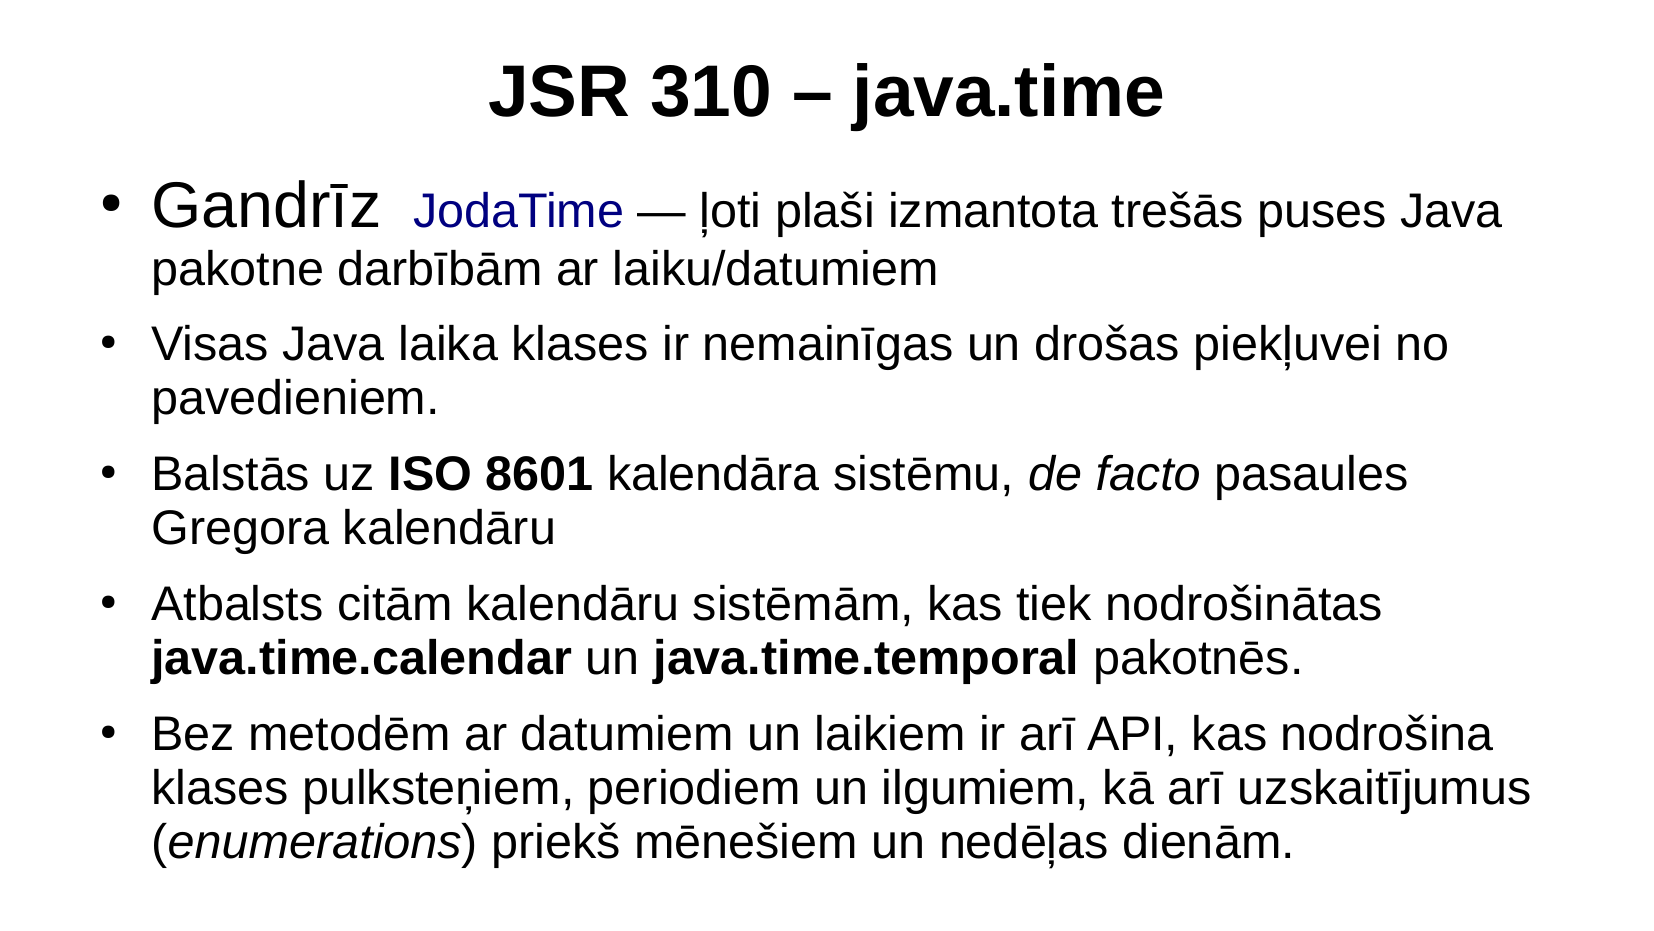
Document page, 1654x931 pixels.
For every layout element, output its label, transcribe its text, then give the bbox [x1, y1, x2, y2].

list Gandrīz JodaTime — ļoti plaši izmantota trešās puses Java pakotne darbībām ar laiku/datumiem Visas Java laika klases ir nemainīgas un drošas piekļuvei no pavedieniem. Balstās uz ISO 8601 kalendāra sistēmu, de facto pasaules Gregora kalendāru Atbalsts citām kalendāru sistēmām, kas tiek nodrošinātas java.time.calendar un java.time.temporal pakotnēs. Bez metodēm ar datumiem un laikiem ir arī API, kas nodrošina klases pulksteņiem, periodiem un ilgumiem, kā arī uzskaitījumus (enumerations) priekš mēnešiem un nedēļas dienām. [82, 168, 1538, 889]
title JSR 310 – java.time [82, 37, 1571, 147]
